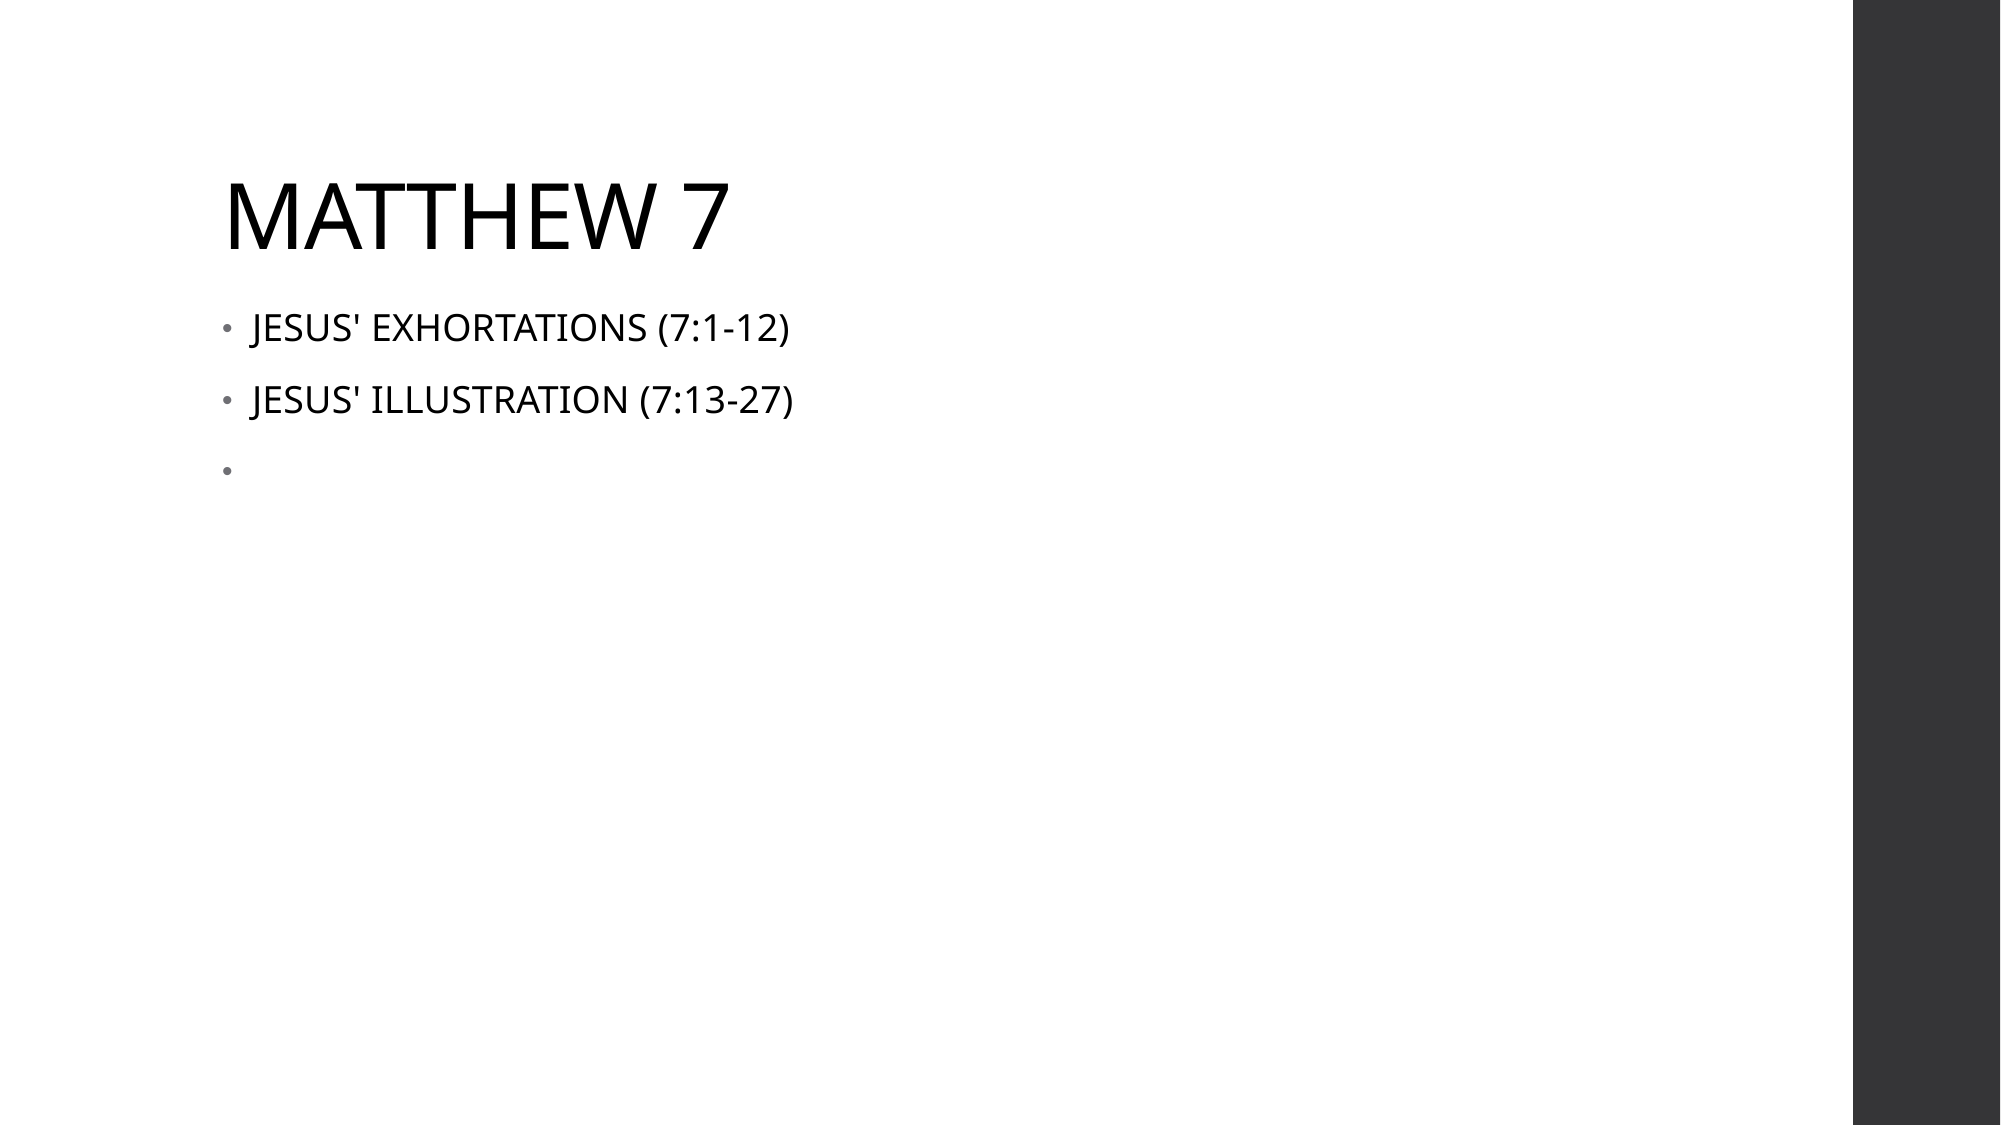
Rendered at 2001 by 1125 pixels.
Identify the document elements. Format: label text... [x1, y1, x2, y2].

title MATTHEW 7 [206, 60, 1797, 278]
list JESUS' EXHORTATIONS (7:1-12) JESUS' ILLUSTRATION (7:13-27) [206, 299, 1617, 1014]
